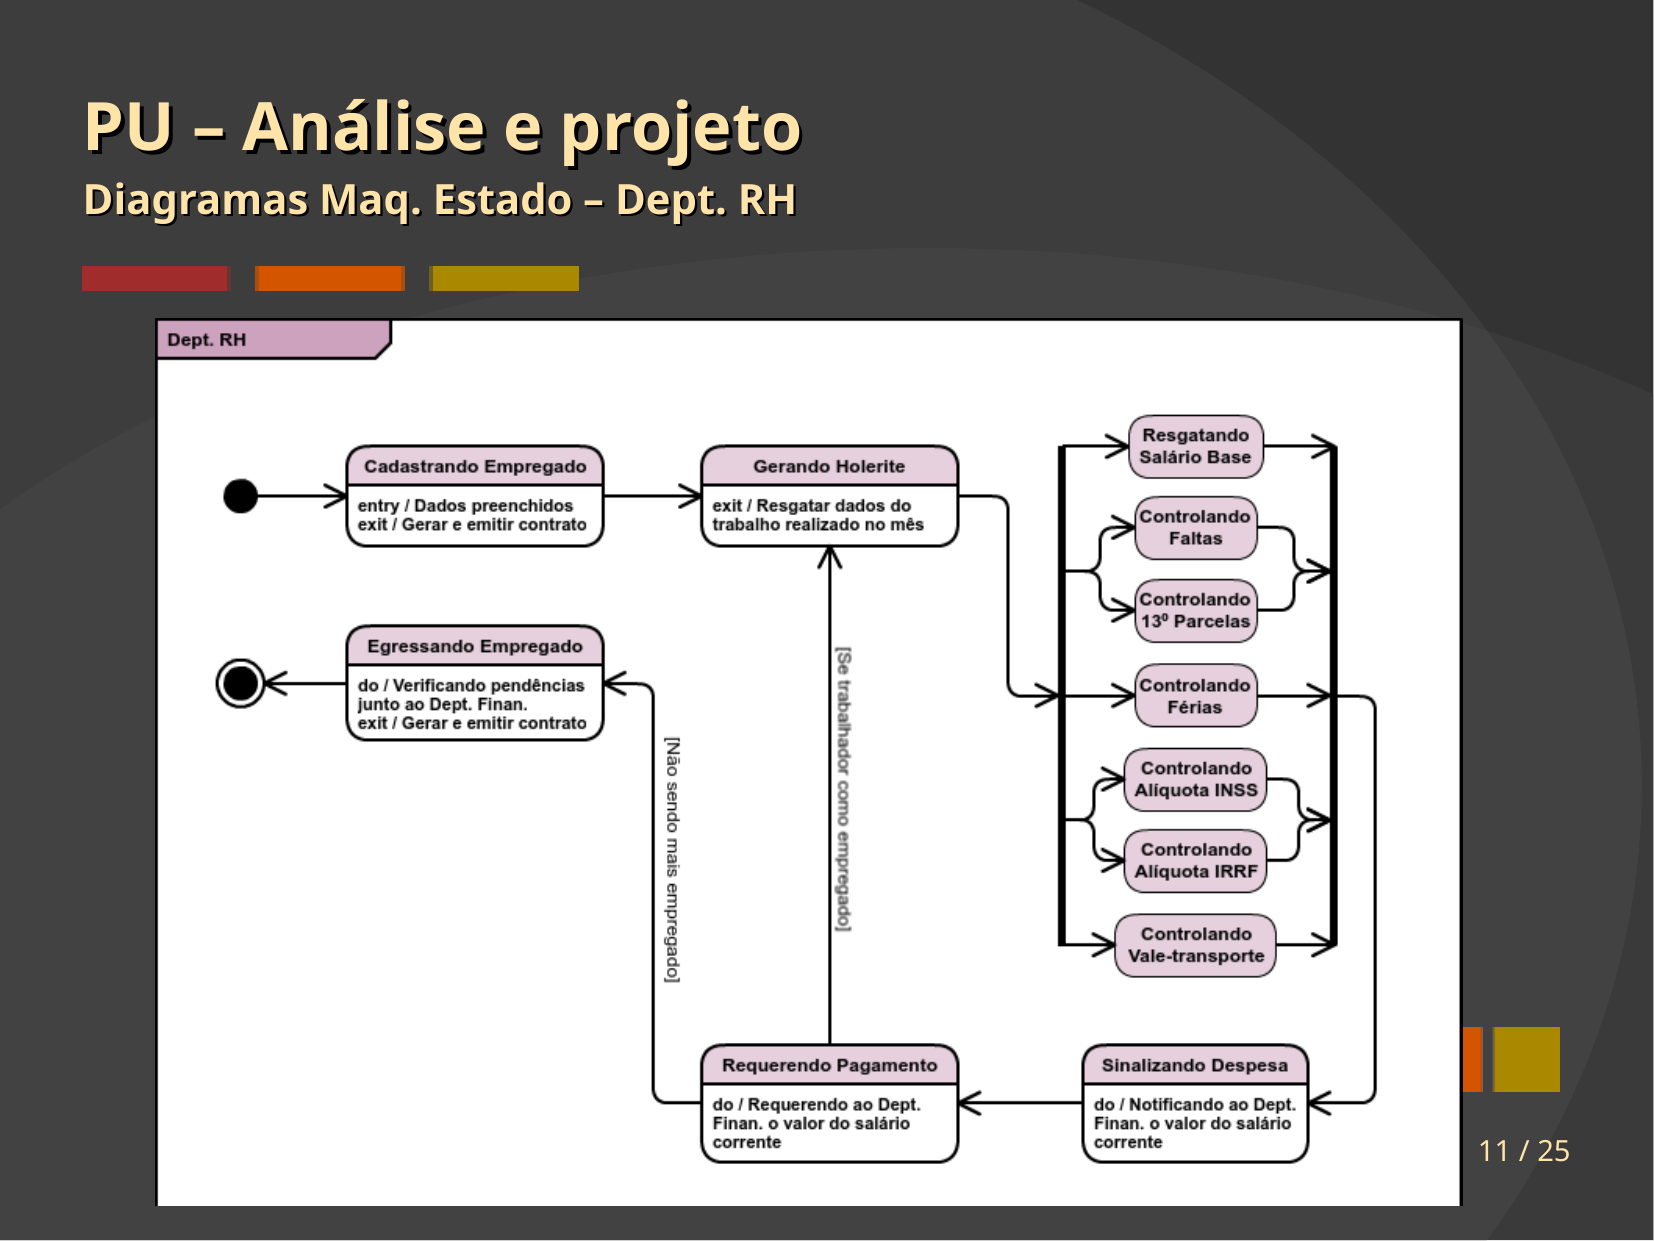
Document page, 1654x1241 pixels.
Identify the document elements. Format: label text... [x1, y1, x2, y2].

picture [155, 318, 1560, 1206]
picture [82, 266, 579, 291]
title PU – Análise e projeto Diagramas Maq. Estado – Dept. RH [82, 49, 1571, 257]
